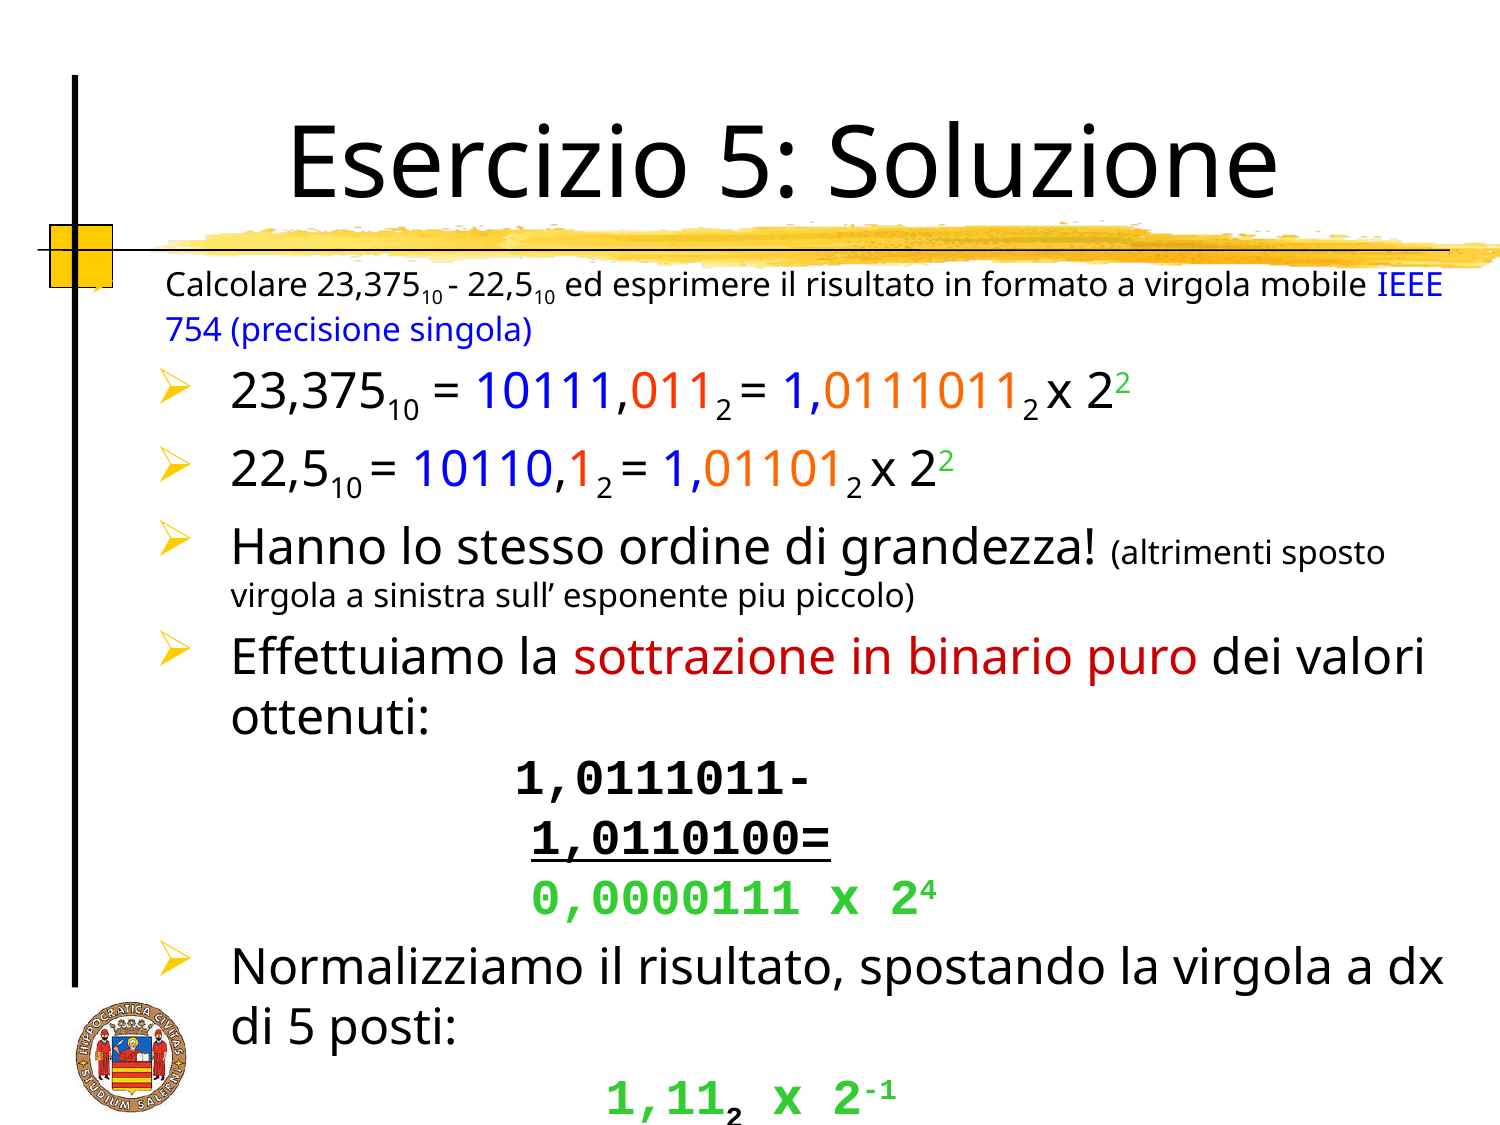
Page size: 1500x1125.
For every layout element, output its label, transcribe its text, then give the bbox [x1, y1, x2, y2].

title Esercizio 5: Soluzione [66, 37, 1500, 225]
picture [150, 225, 1500, 279]
list Calcolare 23,37510 - 22,510 ed esprimere il risultato in formato a virgola mobile IEEE 754 (precisione singola) 23,37510 = 10111,0112 = 1,01110112 x 22 22,510 = 10110,12 = 1,011012 x 22 Hanno lo stesso ordine di grandezza! (altrimenti sposto virgola a sinistra sull’ esponente piu piccolo) Effettuiamo la sottrazione in binario puro dei valori ottenuti: 1,0111011- 1,0110100= 0,0000111 x 24 Normalizziamo il risultato, spostando la virgola a dx di 5 posti: 1,112 x 2-1 [75, 255, 1483, 929]
picture [75, 999, 187, 1113]
